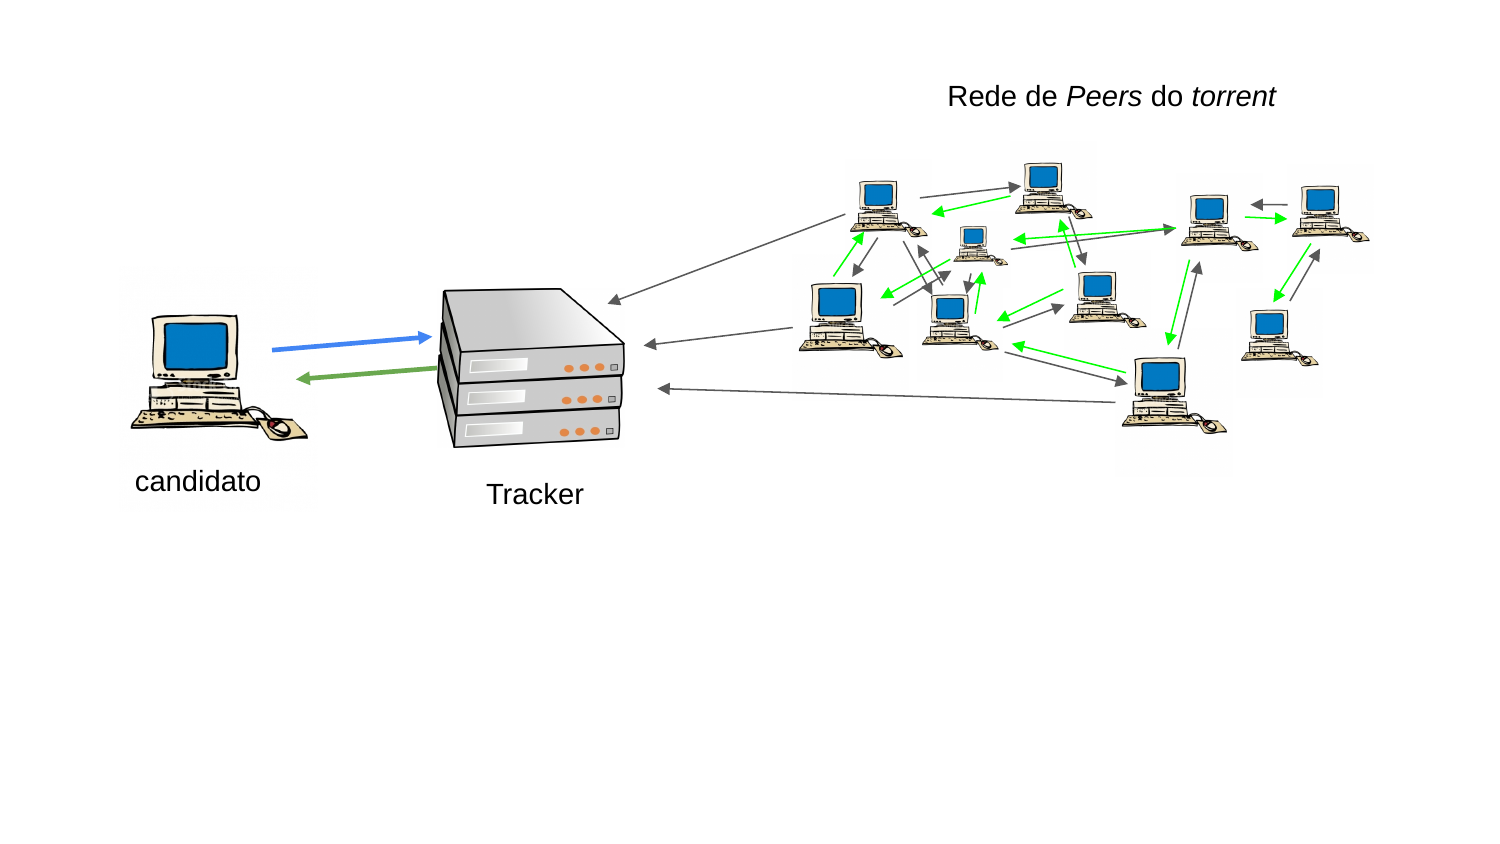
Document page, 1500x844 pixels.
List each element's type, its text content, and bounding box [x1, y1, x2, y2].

picture [1176, 173, 1263, 283]
text_box Rede de Peers do torrent [932, 62, 1323, 128]
picture [917, 278, 925, 289]
picture [1077, 235, 1097, 239]
picture [1236, 288, 1323, 398]
picture [917, 141, 1233, 477]
text_box candidato [119, 447, 283, 513]
picture [924, 273, 936, 283]
text_box Tracker [471, 460, 607, 526]
picture [792, 394, 909, 401]
picture [1287, 164, 1374, 274]
picture [792, 159, 932, 395]
picture [437, 288, 625, 448]
picture [119, 266, 318, 512]
